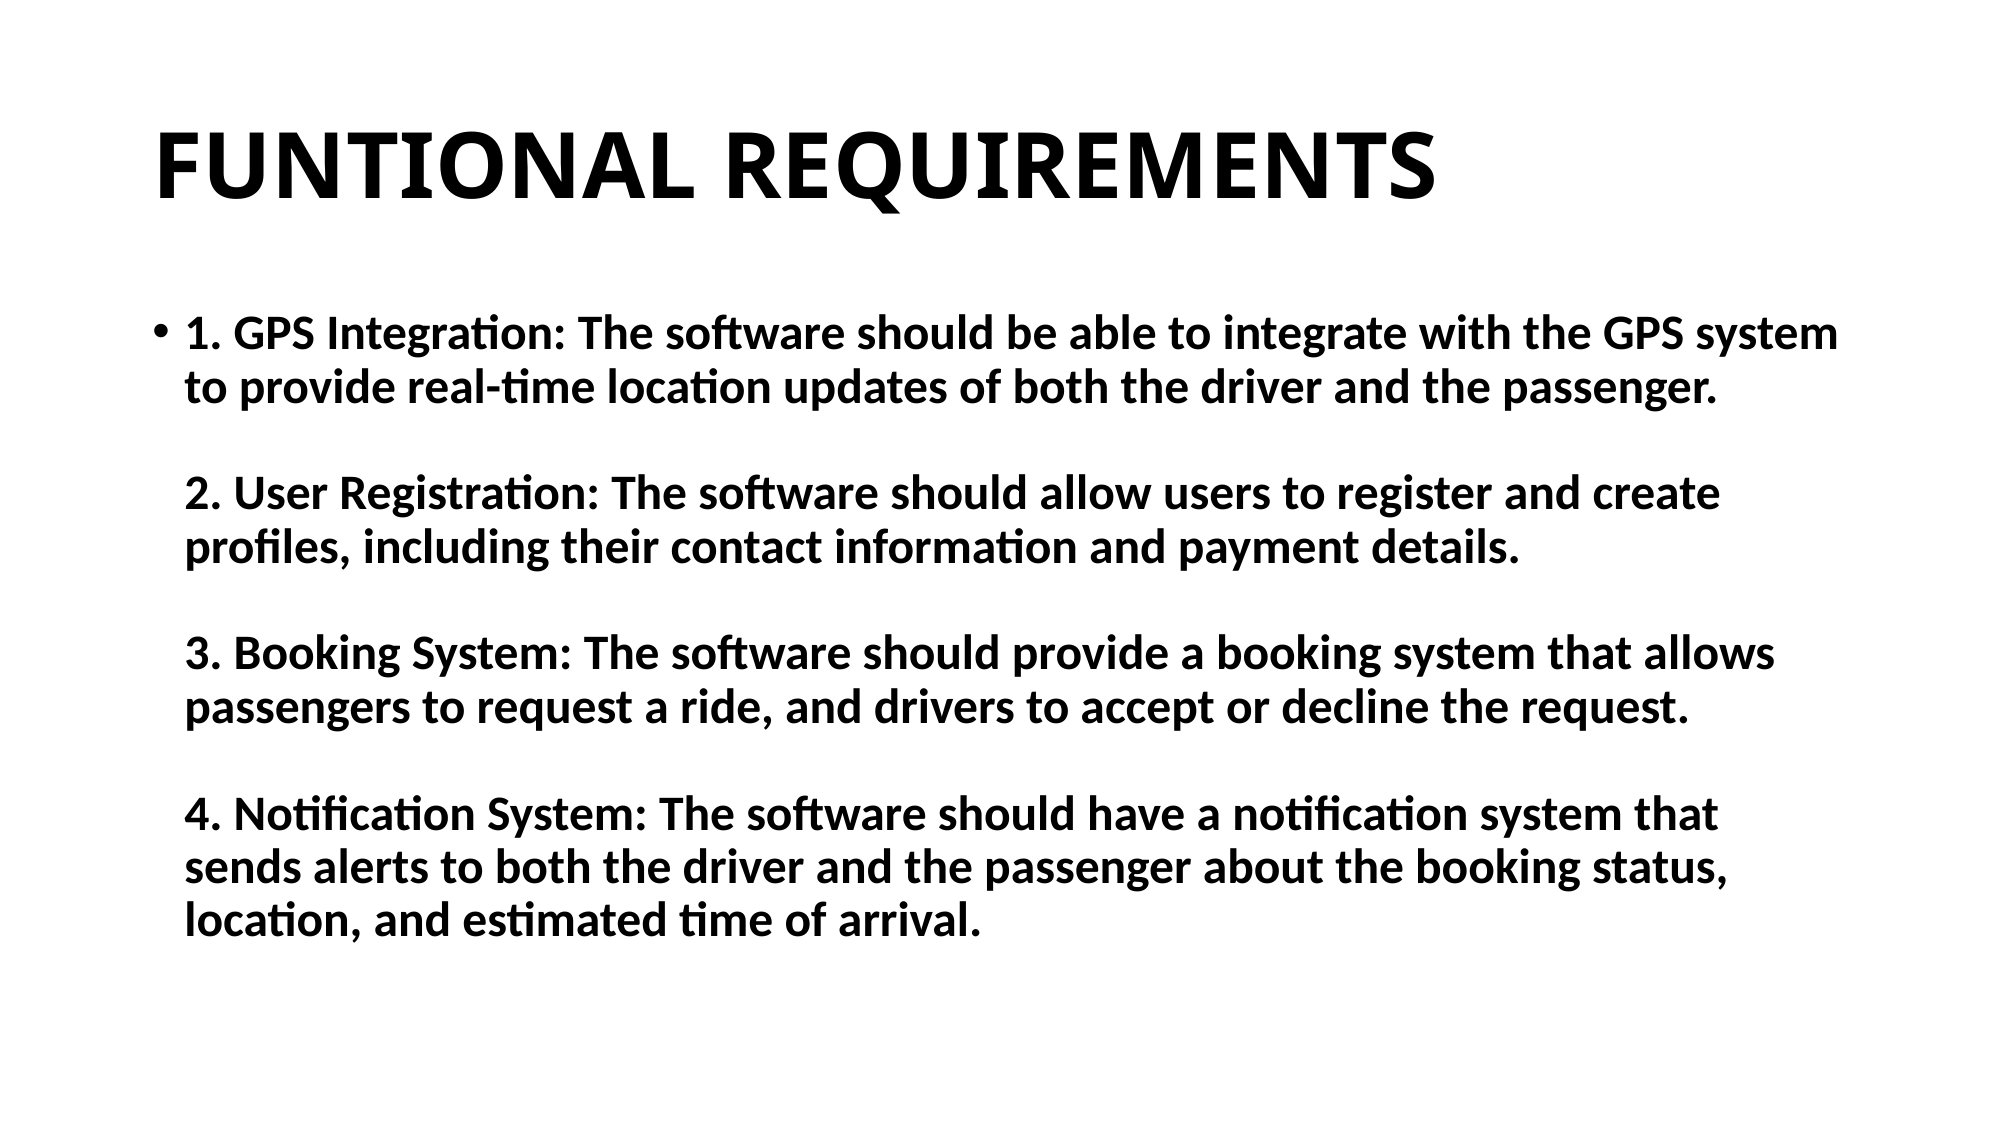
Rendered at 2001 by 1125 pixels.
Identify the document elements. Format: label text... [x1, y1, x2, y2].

list 1. GPS Integration: The software should be able to integrate with the GPS system to provide real-time location updates of both the driver and the passenger. 2. User Registration: The software should allow users to register and create profiles, including their contact information and payment details. 3. Booking System: The software should provide a booking system that allows passengers to request a ride, and drivers to accept or decline the request. 4. Notification System: The software should have a notification system that sends alerts to both the driver and the passenger about the booking status, location, and estimated time of arrival. [137, 299, 1863, 1014]
title FUNTIONAL REQUIREMENTS [137, 59, 1863, 278]
